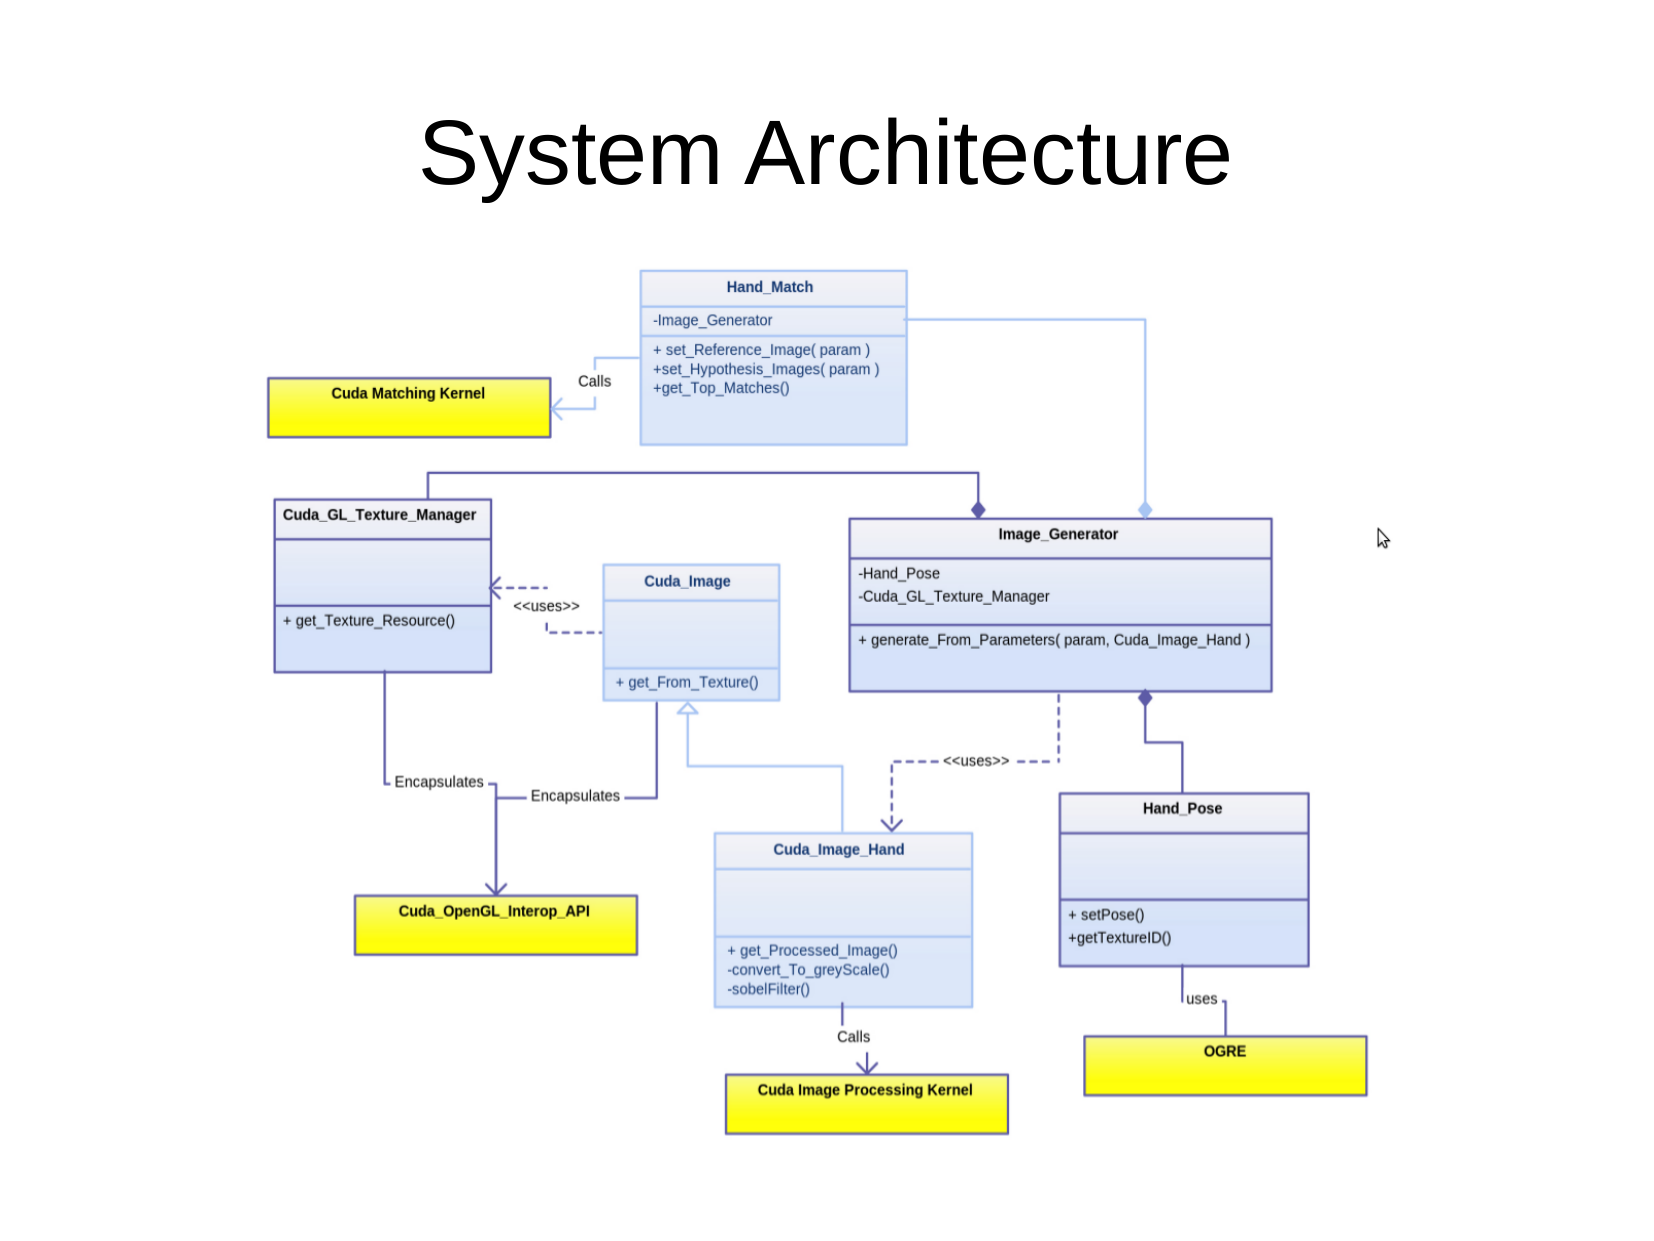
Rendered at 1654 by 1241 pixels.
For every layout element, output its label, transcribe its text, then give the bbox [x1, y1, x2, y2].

picture [240, 239, 1426, 1156]
title System Architecture [82, 49, 1571, 257]
